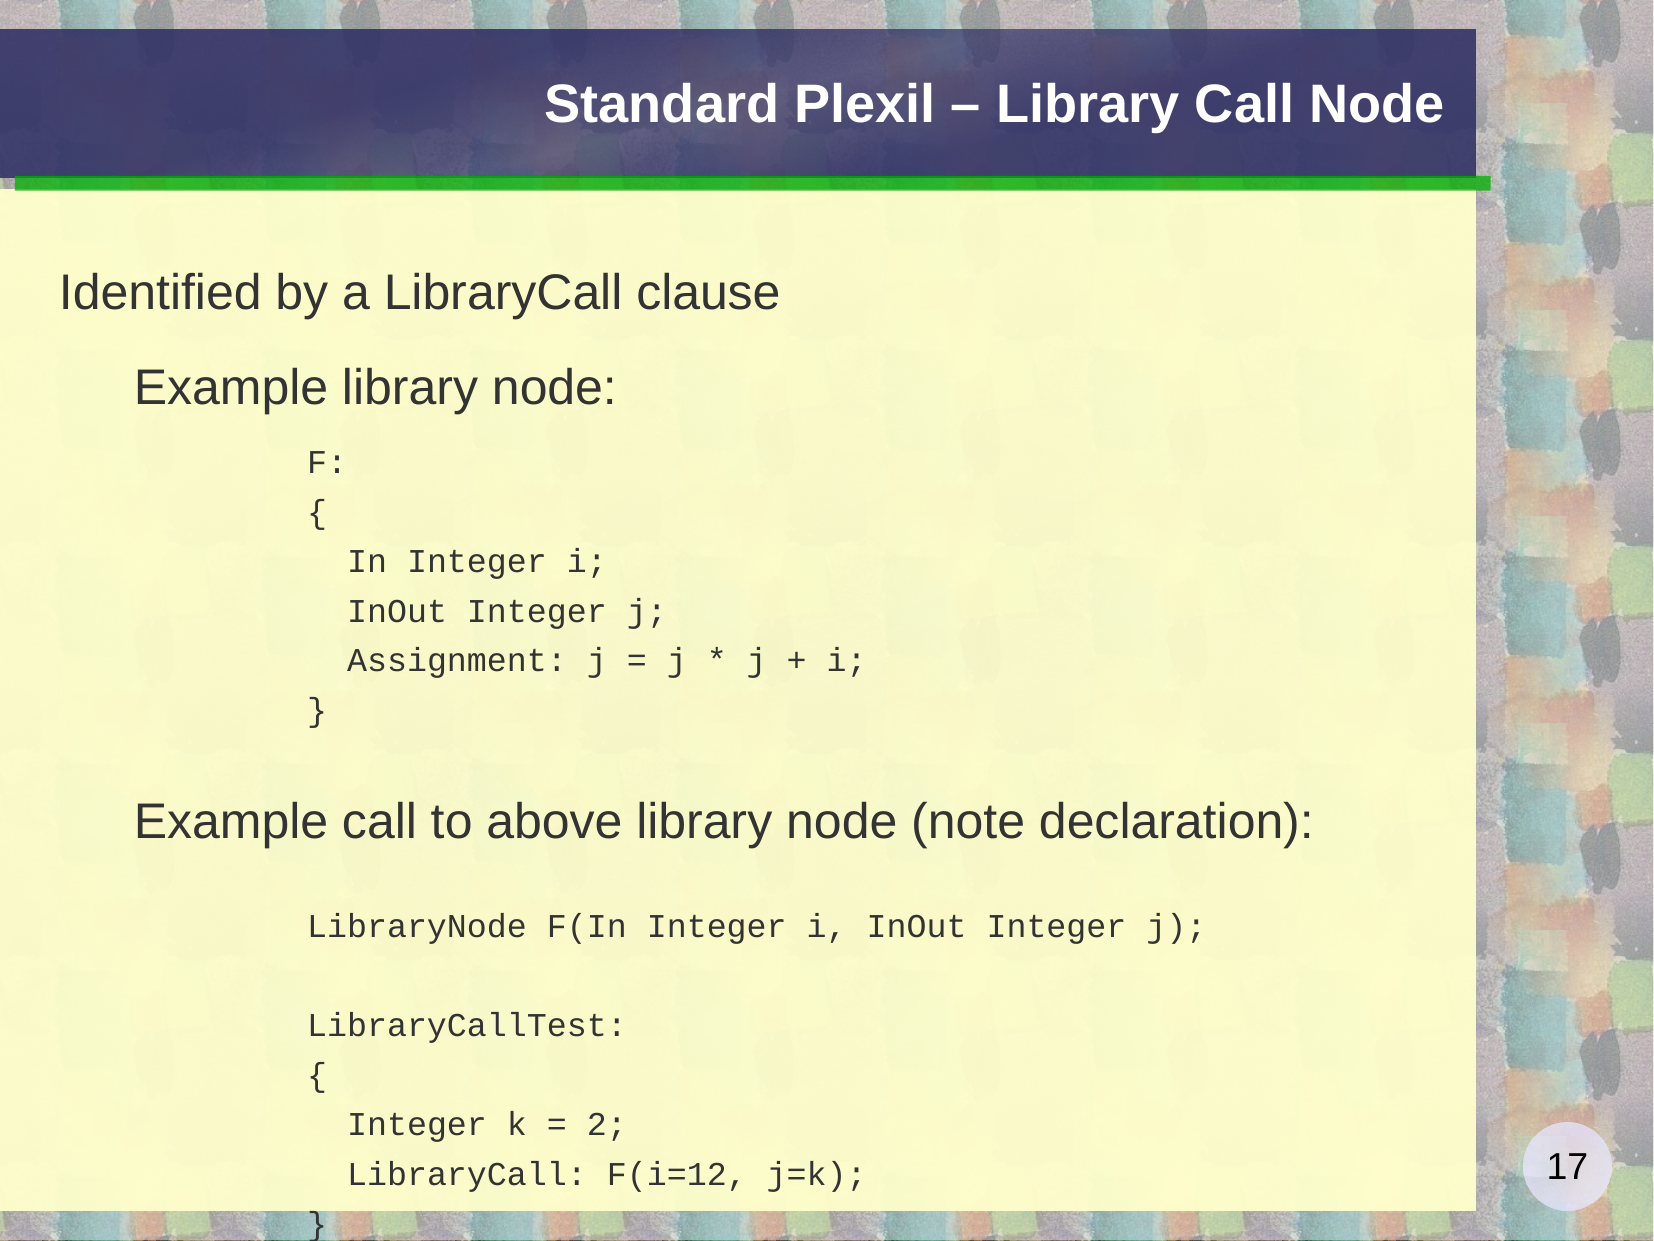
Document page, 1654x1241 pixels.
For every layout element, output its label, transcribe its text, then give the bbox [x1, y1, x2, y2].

title Standard Plexil – Library Call Node [29, 66, 1447, 141]
list Identified by a LibraryCall clause Example library node: F: { In Integer i; InOut Integer j; Assignment: j = j * j + i; } Example call to above library node (note declaration): LibraryNode F(In Integer i, InOut Integer j); LibraryCallTest: { Integer k = 2; LibraryCall: F(i=12, j=k); } [58, 236, 1417, 1167]
